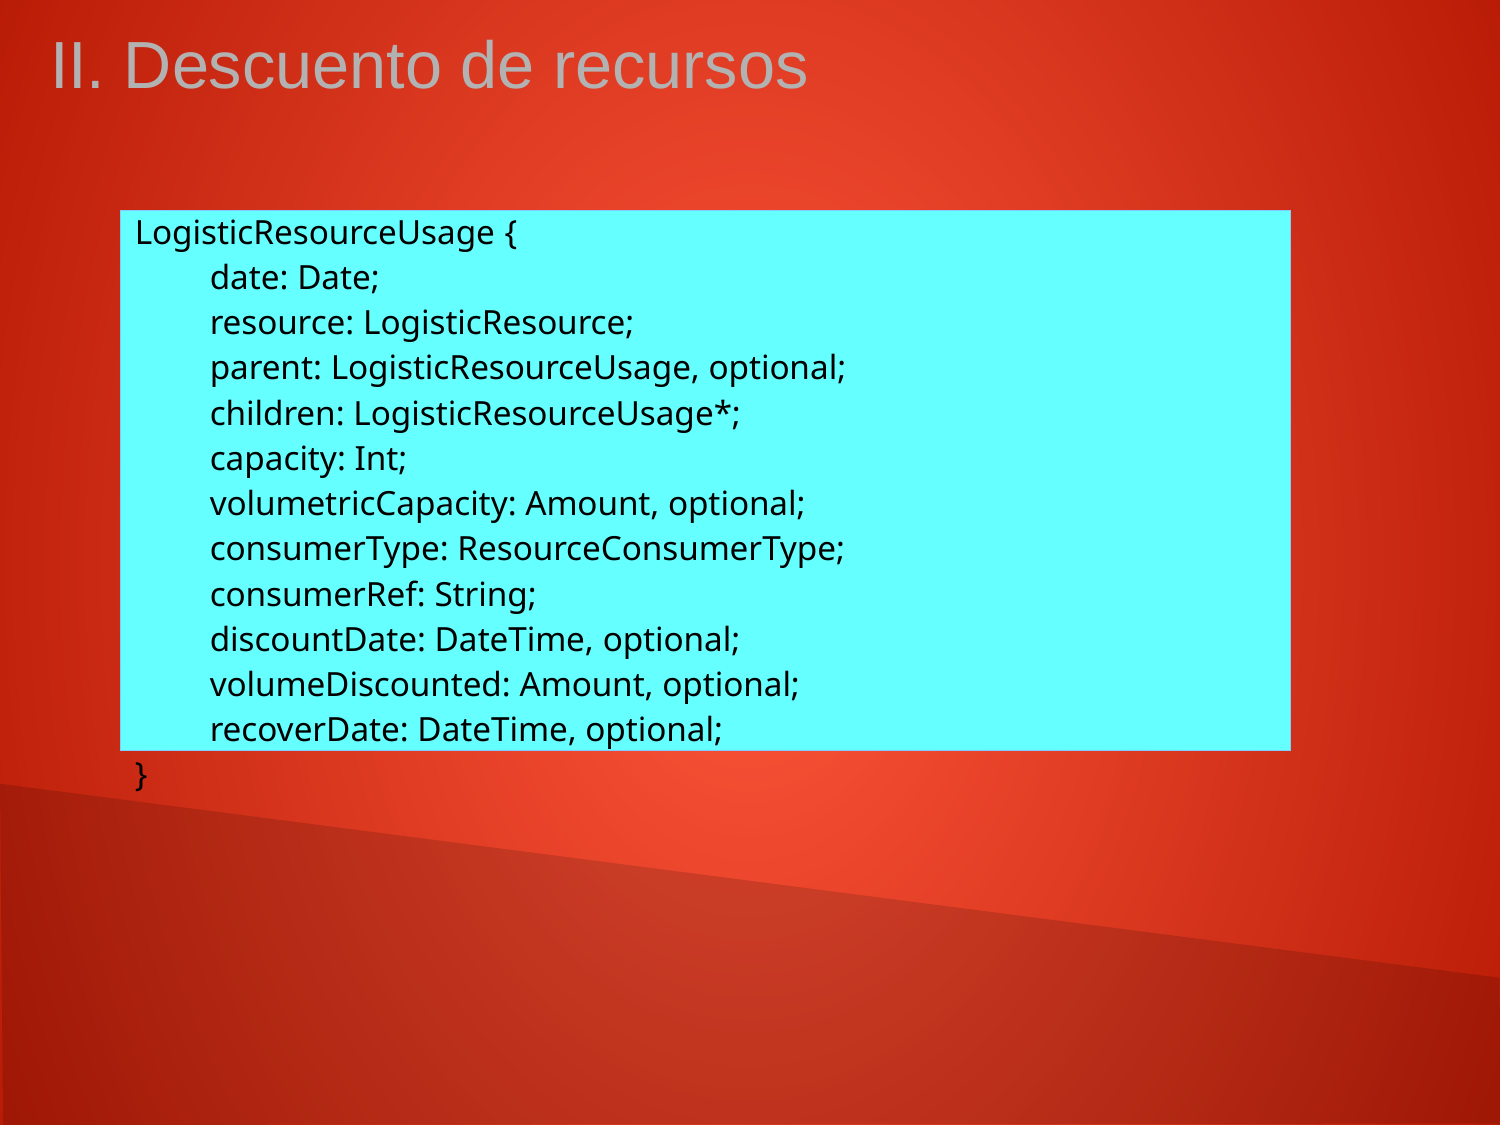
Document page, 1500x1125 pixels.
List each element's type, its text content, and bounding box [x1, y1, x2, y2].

text_box LogisticResourceUsage { date: Date; resource: LogisticResource; parent: LogisticResourceUsage, optional; children: LogisticResourceUsage*; capacity: Int; volumetricCapacity: Amount, optional; consumerType: ResourceConsumerType; consumerRef: String; discountDate: DateTime, optional; volumeDiscounted: Amount, optional; recoverDate: DateTime, optional; } [120, 210, 1291, 751]
text_box II. Descuento de recursos [35, 11, 1386, 112]
